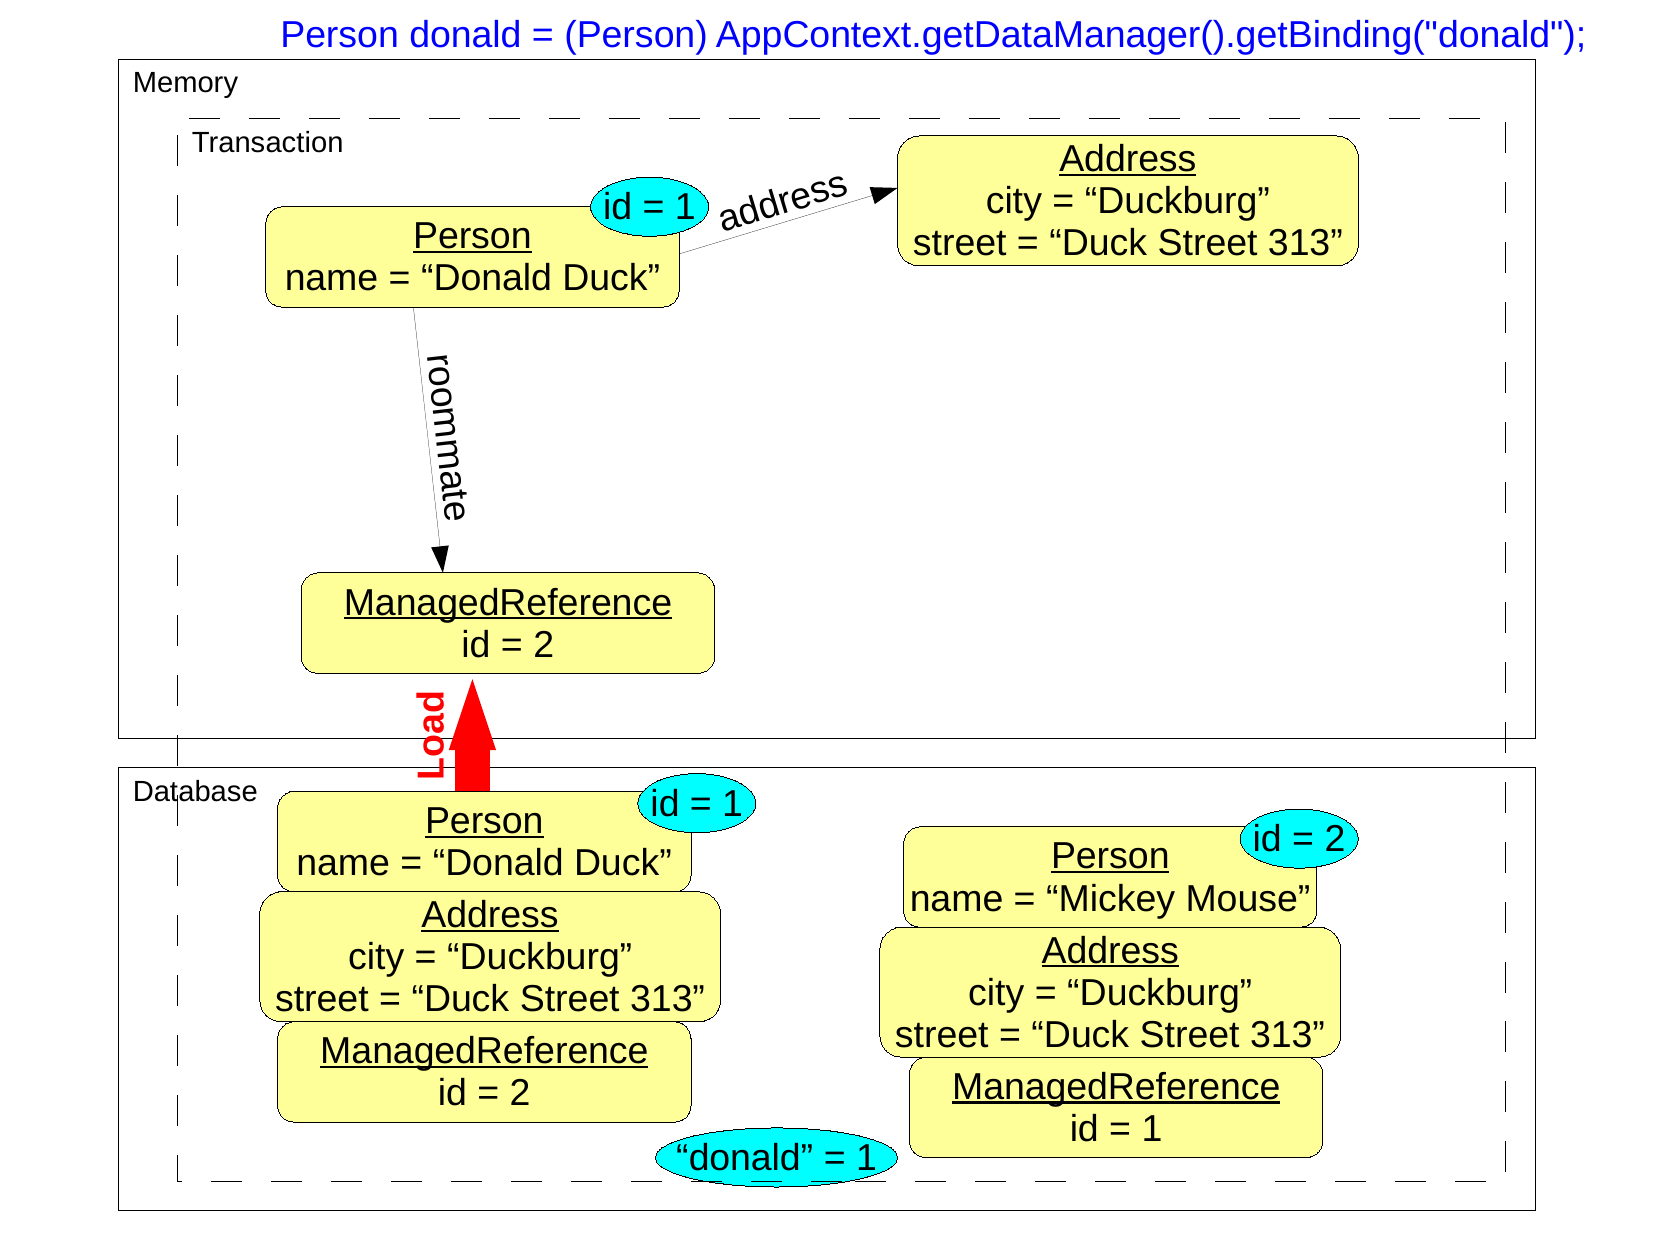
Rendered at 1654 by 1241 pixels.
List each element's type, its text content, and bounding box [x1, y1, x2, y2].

text_box ManagedReference id = 2 [301, 572, 715, 674]
text_box Memory [118, 59, 1536, 739]
text_box Person donald = (Person) AppContext.getDataManager().getBinding("donald"); [265, 6, 1654, 64]
text_box Transaction [177, 118, 1506, 1182]
text_box “donald” = 1 [709, 1182, 845, 1188]
text_box id = 1 [590, 177, 709, 237]
text_box Address city = “Duckburg” street = “Duck Street 313” [897, 135, 1359, 266]
text_box Database [118, 767, 1536, 1211]
text_box Person name = “Donald Duck” [265, 206, 680, 308]
